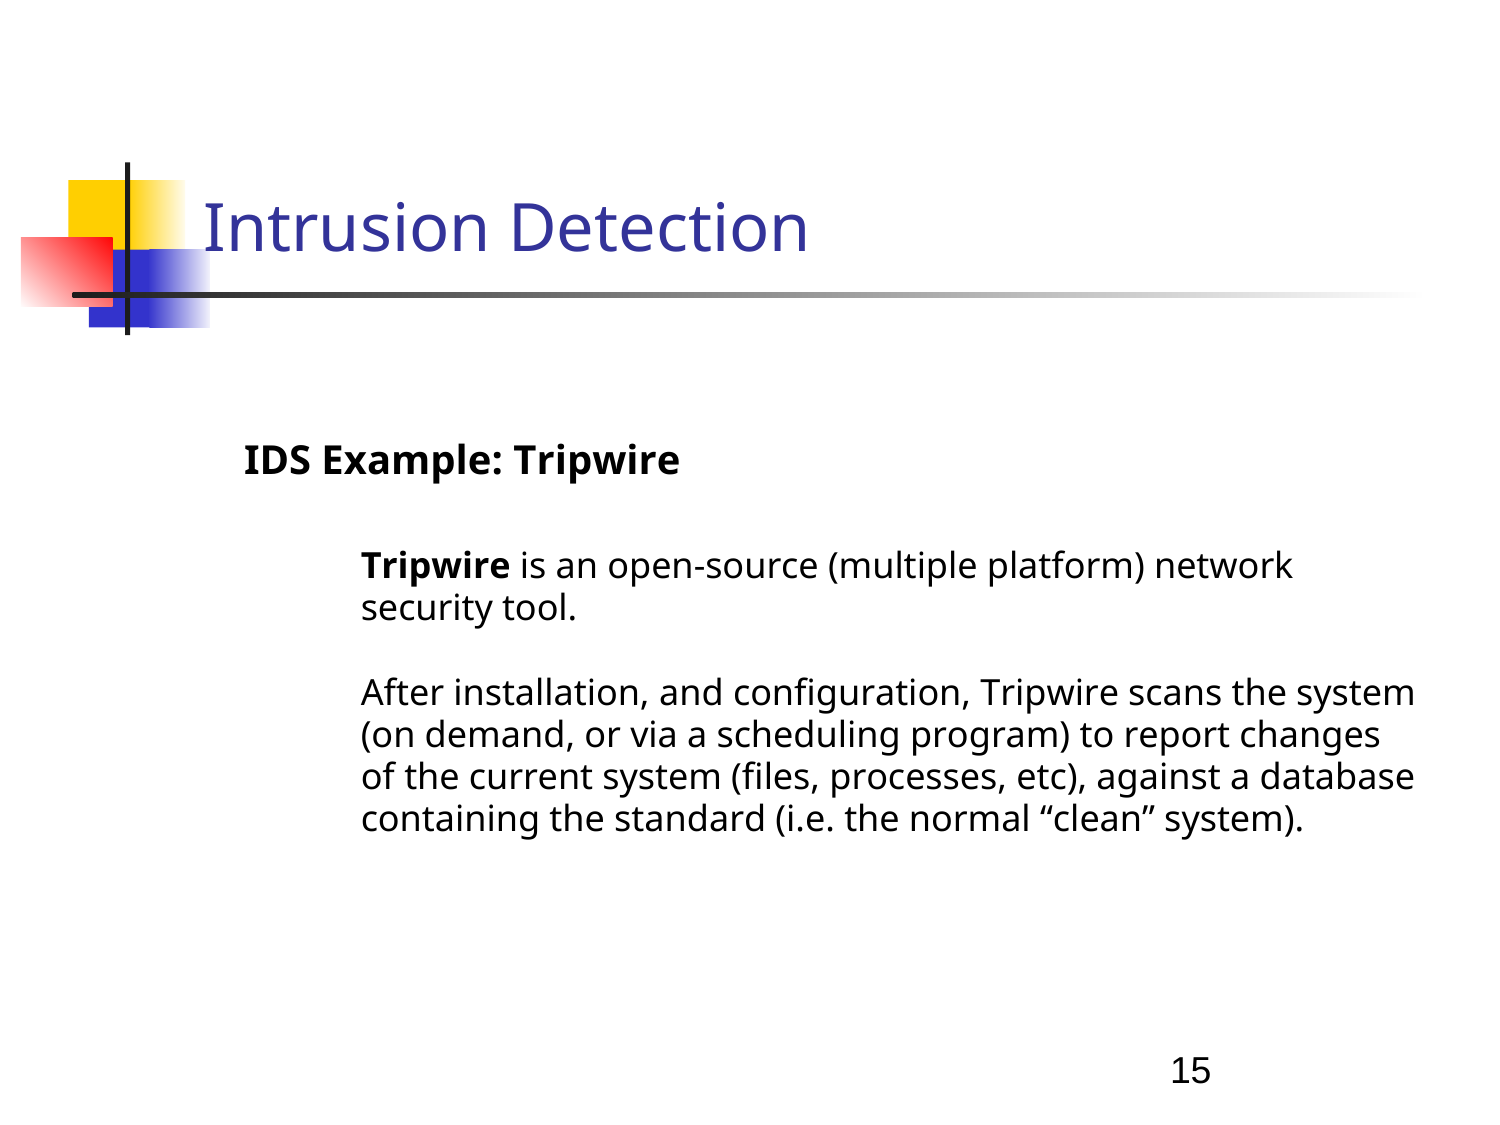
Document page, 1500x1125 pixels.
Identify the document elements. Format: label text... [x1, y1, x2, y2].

title Intrusion Detection [188, 35, 1468, 276]
list IDS Example: Tripwire Tripwire is an open-source (multiple platform) network security tool. After installation, and configuration, Tripwire scans the system (on demand, or via a scheduling program) to report changes of the current system (files, processes, etc), against a database containing the standard (i.e. the normal “clean” system). [229, 365, 1434, 1034]
